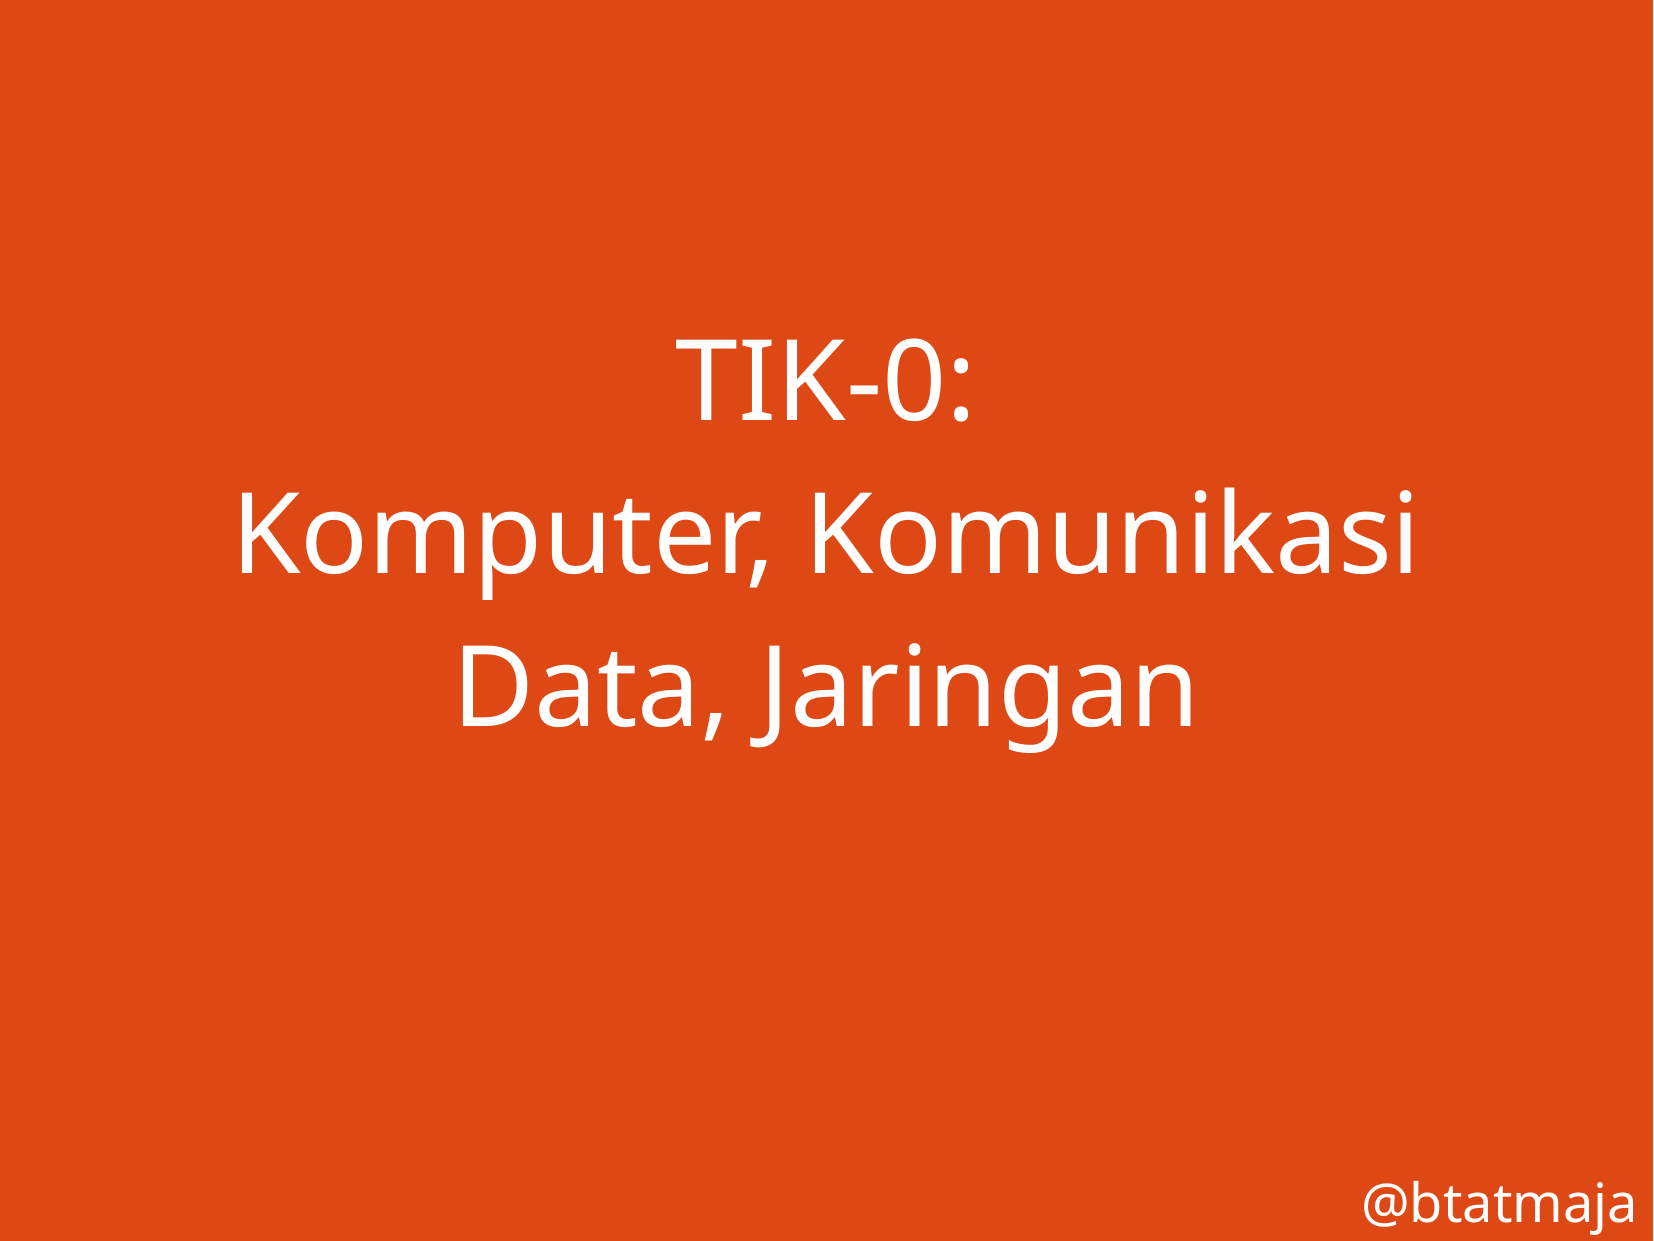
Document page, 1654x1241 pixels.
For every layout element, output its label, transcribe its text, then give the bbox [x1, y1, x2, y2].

text_box @btatmaja [1346, 1157, 1643, 1234]
subtitle TIK-0: Komputer, Komunikasi Data, Jaringan [82, 49, 1571, 1010]
